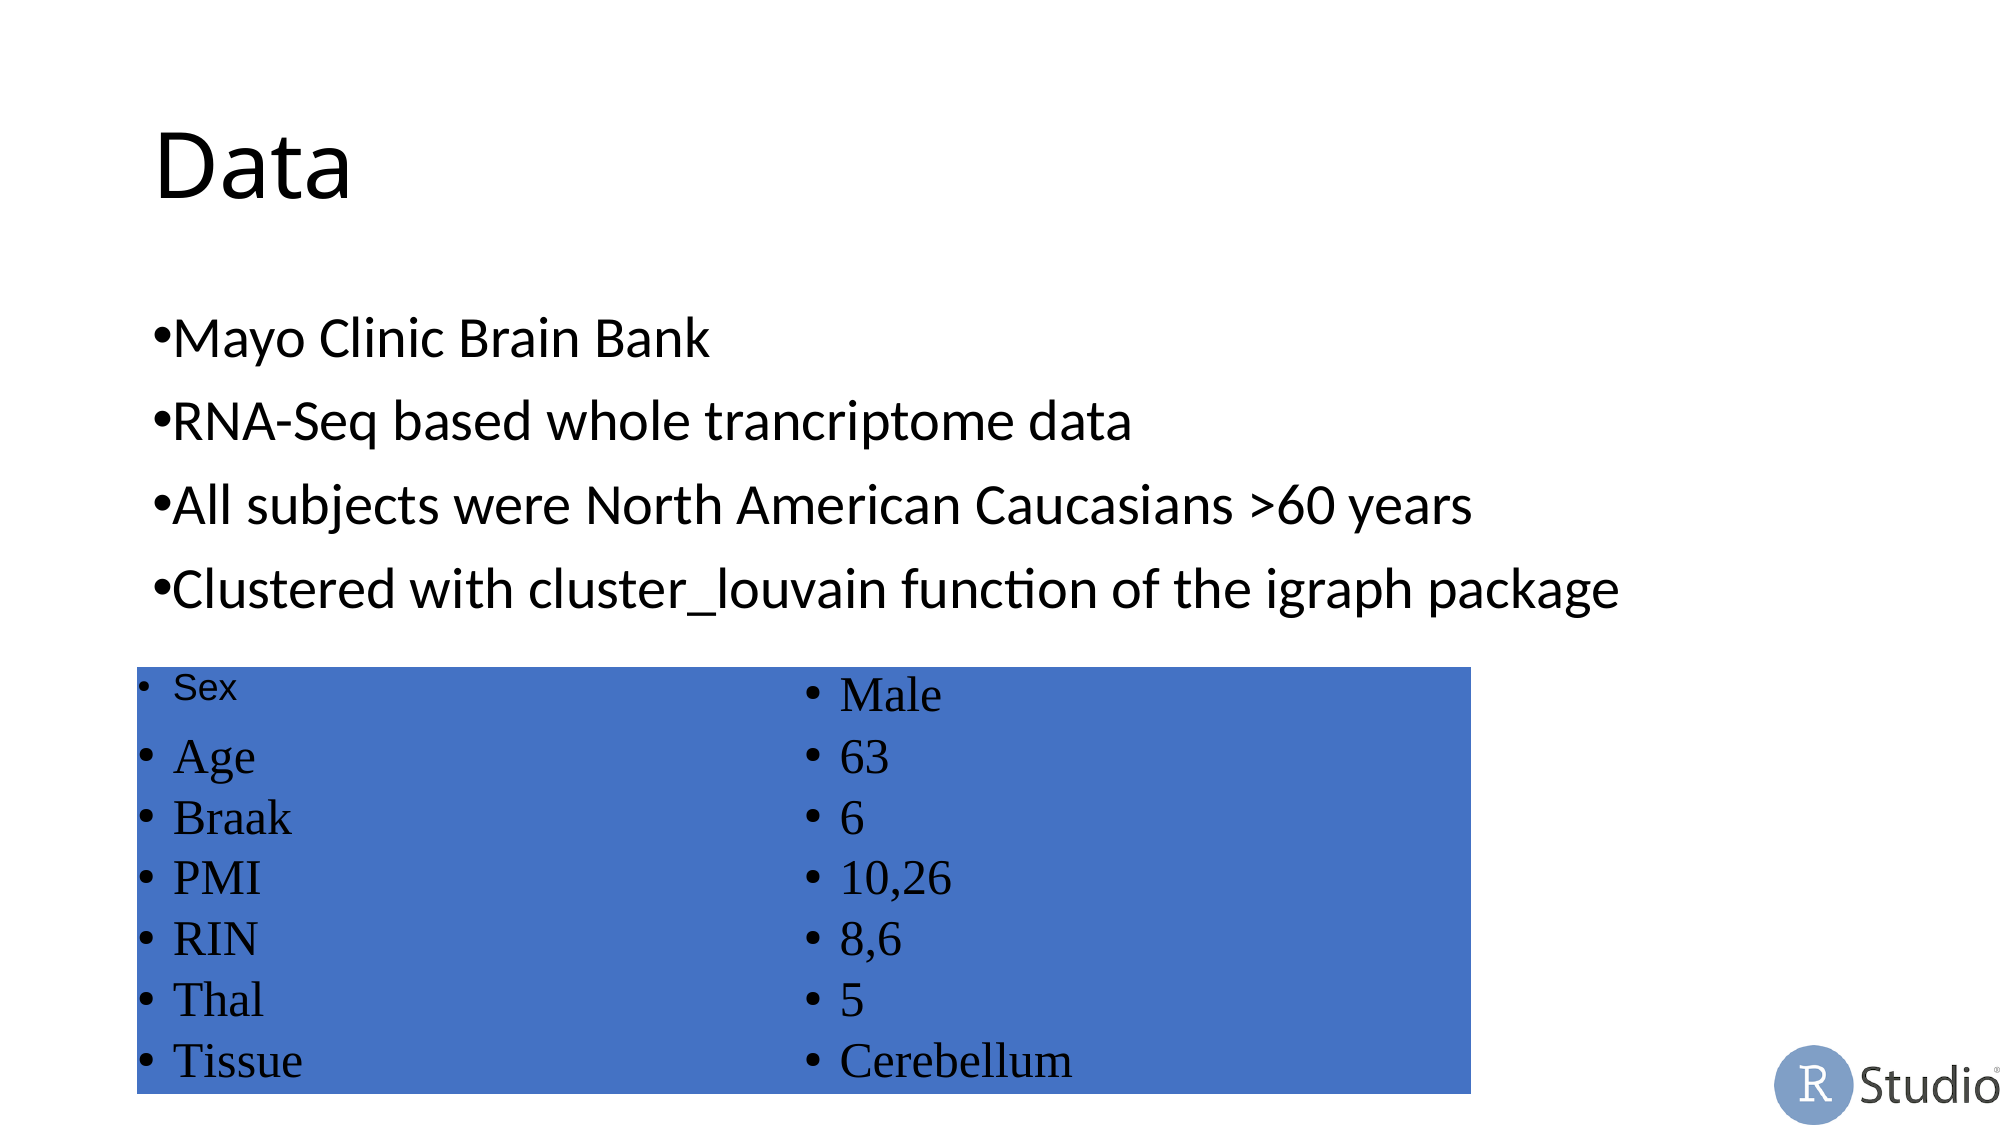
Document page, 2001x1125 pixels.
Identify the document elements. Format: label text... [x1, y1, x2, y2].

table_cell 63 [804, 729, 1471, 790]
table_cell Thal [137, 972, 804, 1033]
table_cell Age [137, 729, 804, 790]
table_cell PMI [137, 851, 804, 911]
picture [1774, 1045, 2000, 1125]
table_cell Cerebellum [804, 1033, 1471, 1094]
table_cell 8,6 [804, 911, 1471, 972]
table_header Male [804, 667, 1471, 729]
list Mayo Clinic Brain Bank RNA-Seq based whole trancriptome data All subjects were North American Caucasians >60 years Clustered with cluster_louvain function of the igraph package [137, 299, 1863, 1014]
table_cell Braak [137, 790, 804, 851]
table_cell 10,26 [804, 851, 1471, 911]
table_header Sex [137, 667, 804, 729]
table_cell Tissue [137, 1033, 804, 1094]
table_cell RIN [137, 911, 804, 972]
title Data [137, 59, 1863, 278]
table_cell 6 [804, 790, 1471, 851]
table_cell 5 [804, 972, 1471, 1033]
